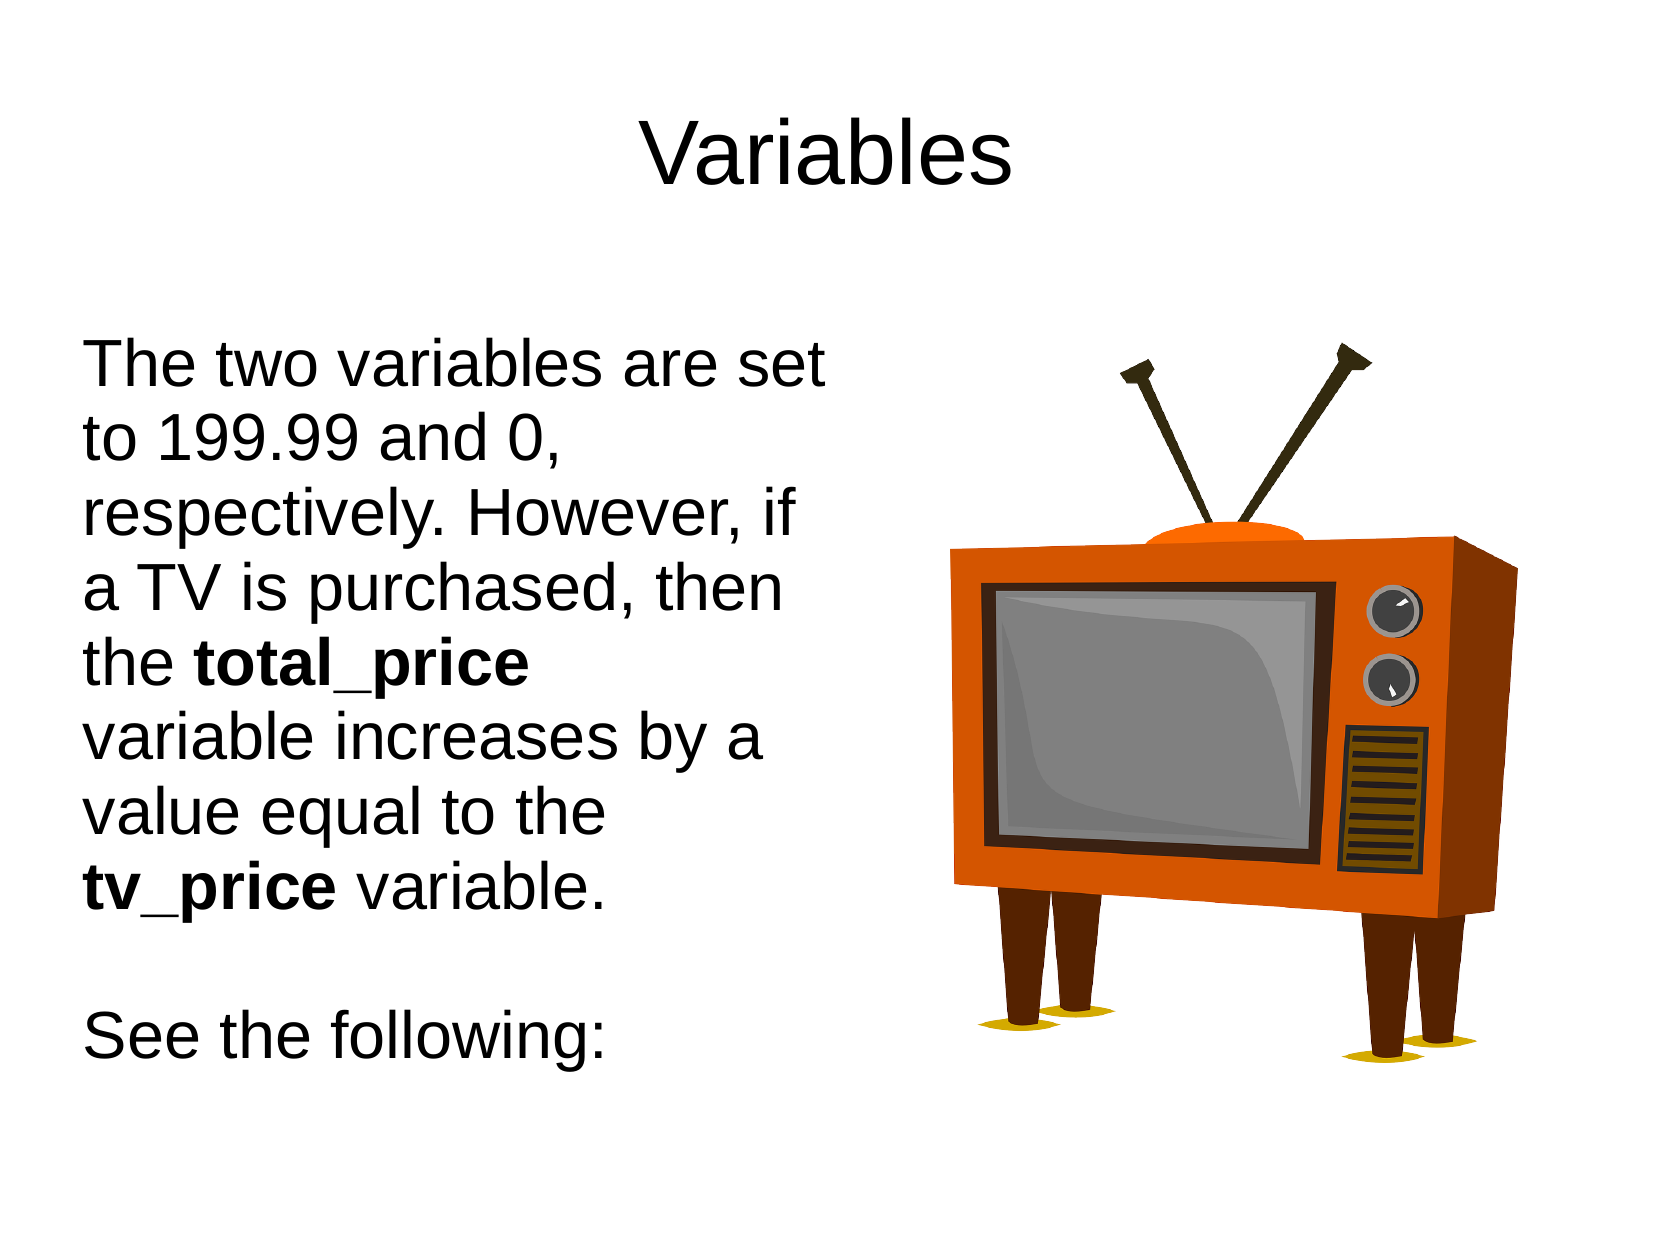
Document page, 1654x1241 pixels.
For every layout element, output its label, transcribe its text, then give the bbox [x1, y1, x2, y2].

subtitle The two variables are set to 199.99 and 0, respectively. However, if a TV is purchased, then the total_price variable increases by a value equal to the tv_price variable. See the following: [82, 290, 1571, 1109]
picture [950, 342, 1518, 1063]
title Variables [82, 49, 1571, 257]
